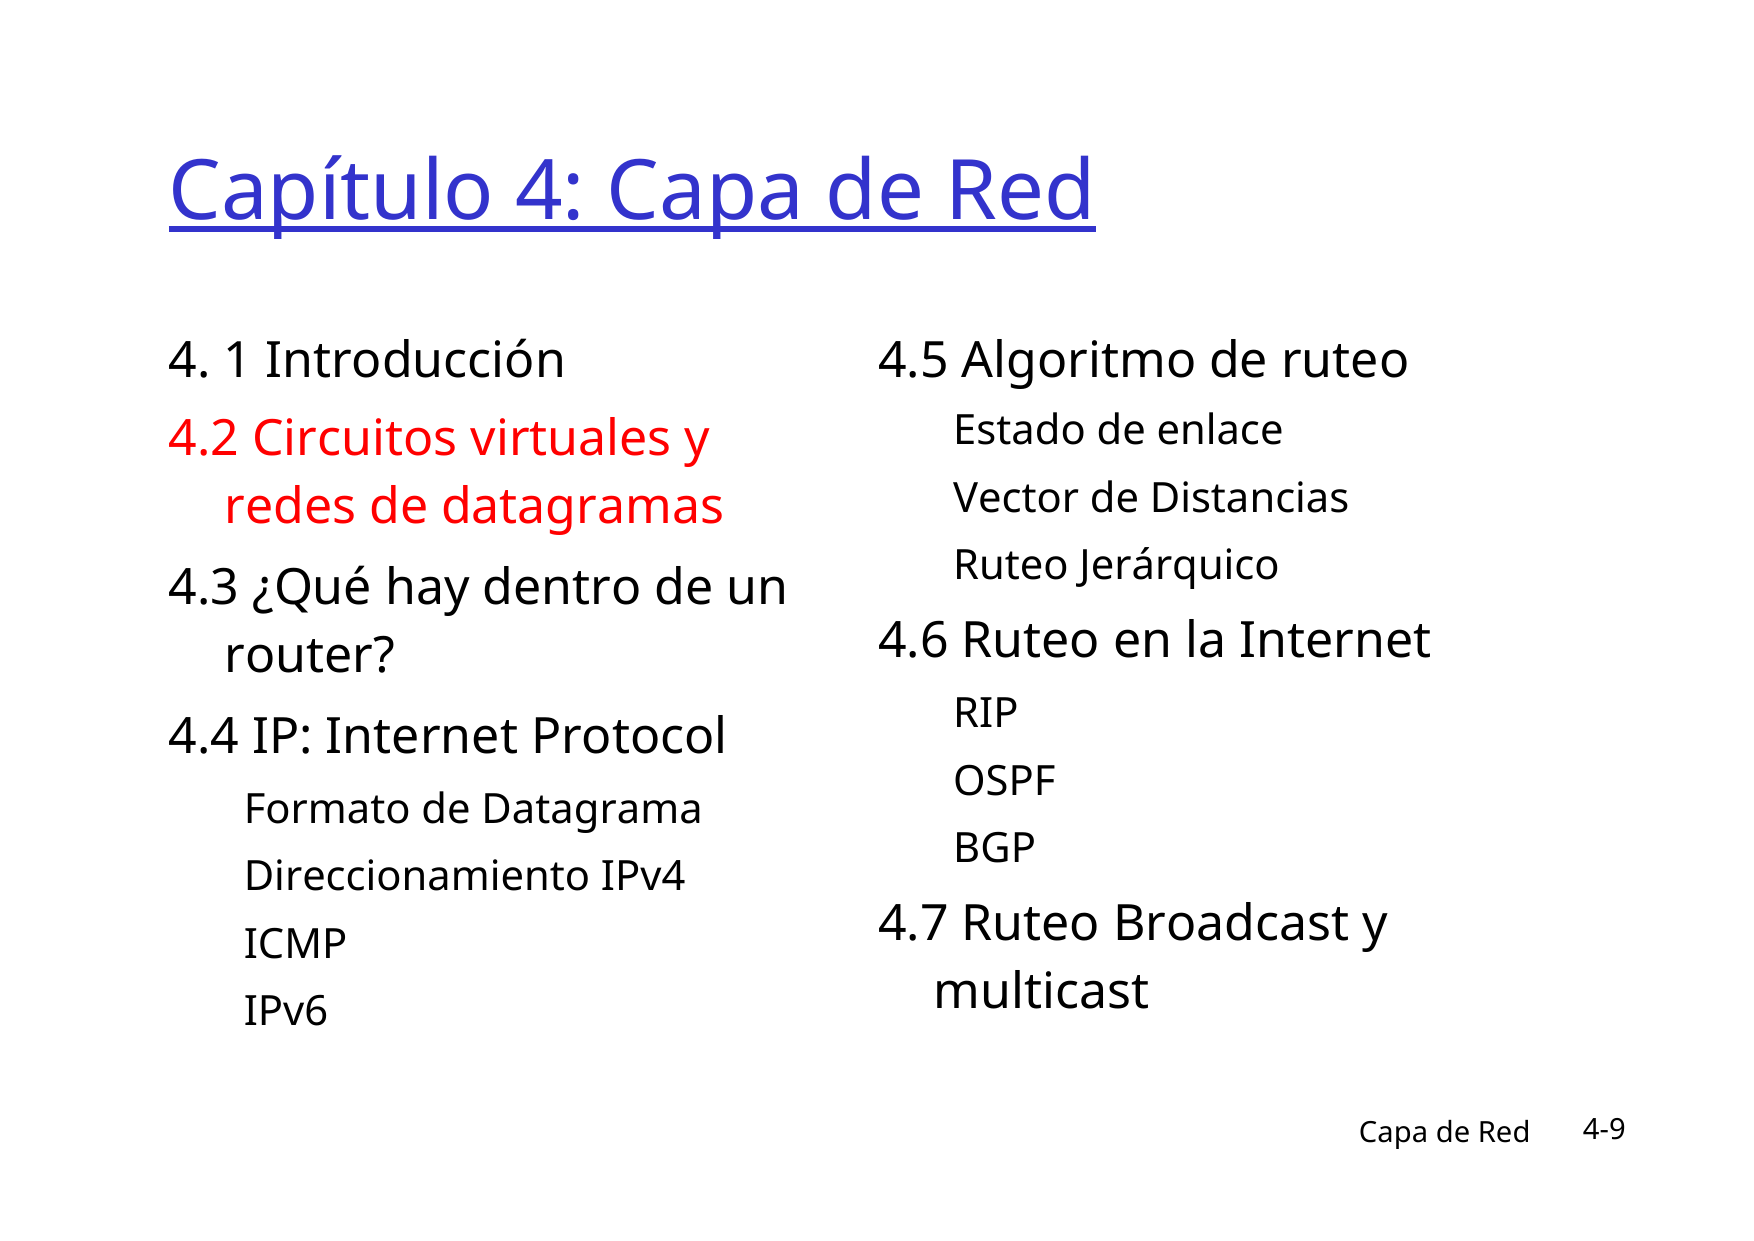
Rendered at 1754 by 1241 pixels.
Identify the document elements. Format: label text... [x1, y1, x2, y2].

title Capítulo 4: Capa de Red [154, 95, 1546, 284]
list 4.5 Algoritmo de ruteo Estado de enlace Vector de Distancias Ruteo Jerárquico 4.6 Ruteo en la Internet RIP OSPF BGP 4.7 Ruteo Broadcast y multicast [863, 320, 1546, 1143]
list 4. 1 Introducción 4.2 Circuitos virtuales y redes de datagramas 4.3 ¿Qué hay dentro de un router? 4.4 IP: Internet Protocol Formato de Datagrama Direccionamiento IPv4 ICMP IPv6 [153, 320, 836, 1138]
